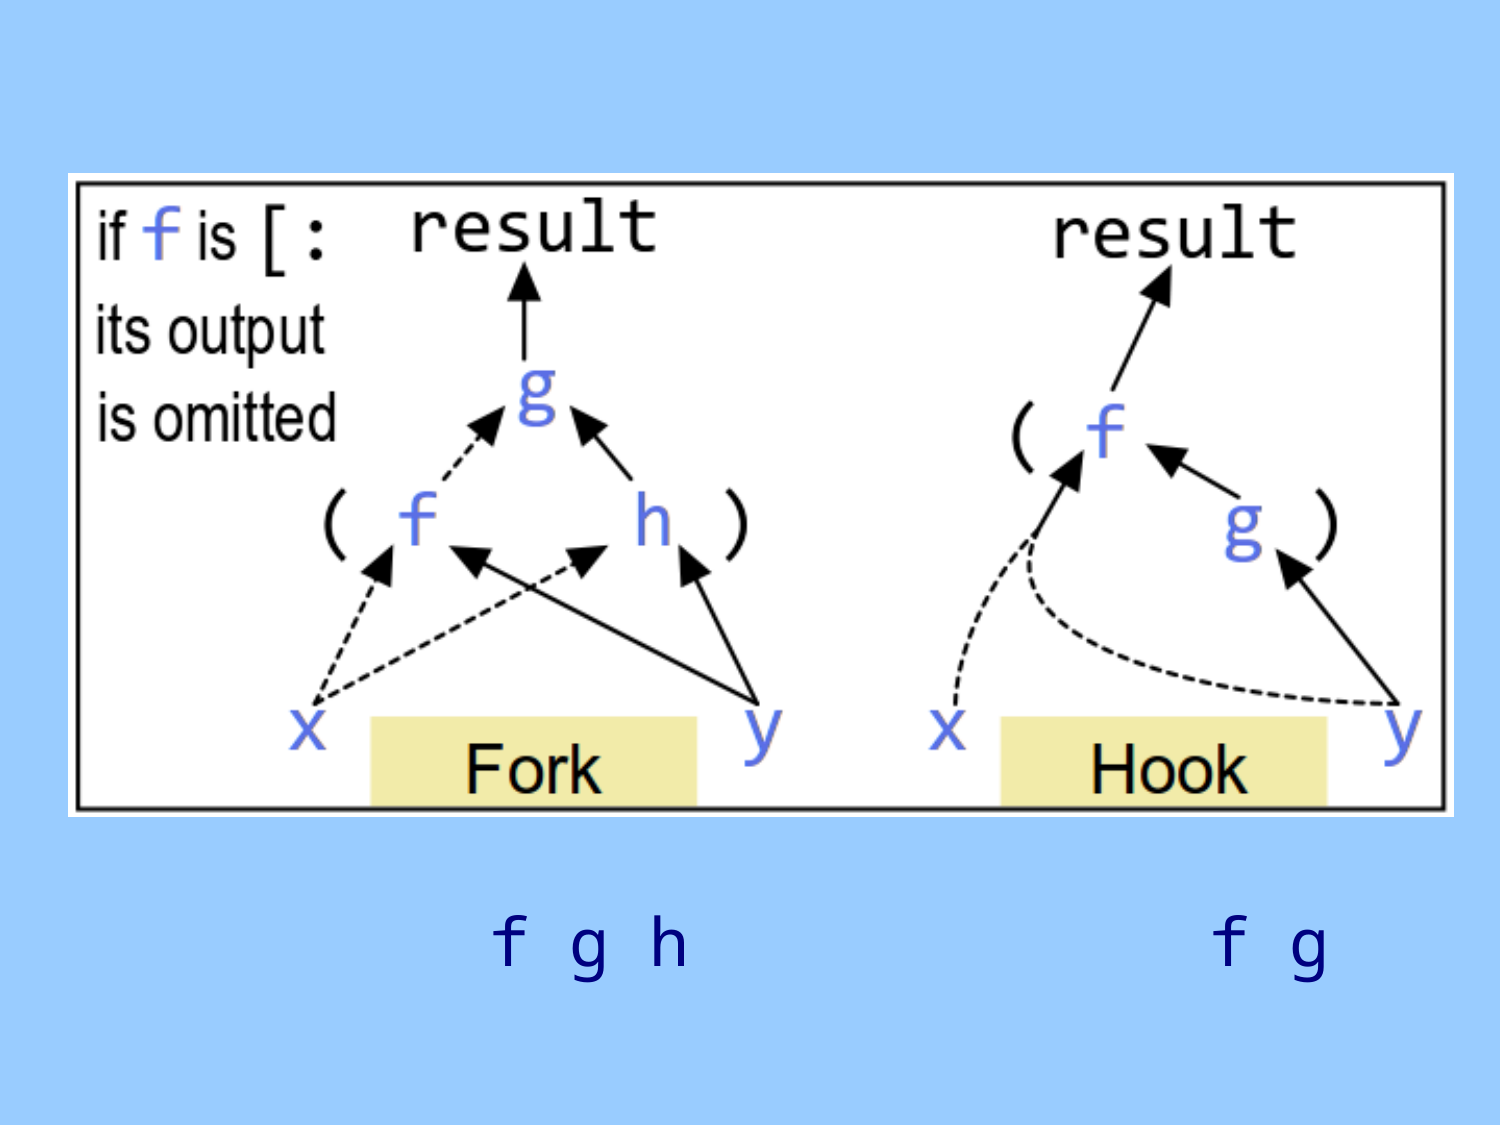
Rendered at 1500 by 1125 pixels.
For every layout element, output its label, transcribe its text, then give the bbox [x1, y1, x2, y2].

picture [68, 173, 1454, 817]
text_box f g h f g [75, 887, 1441, 981]
